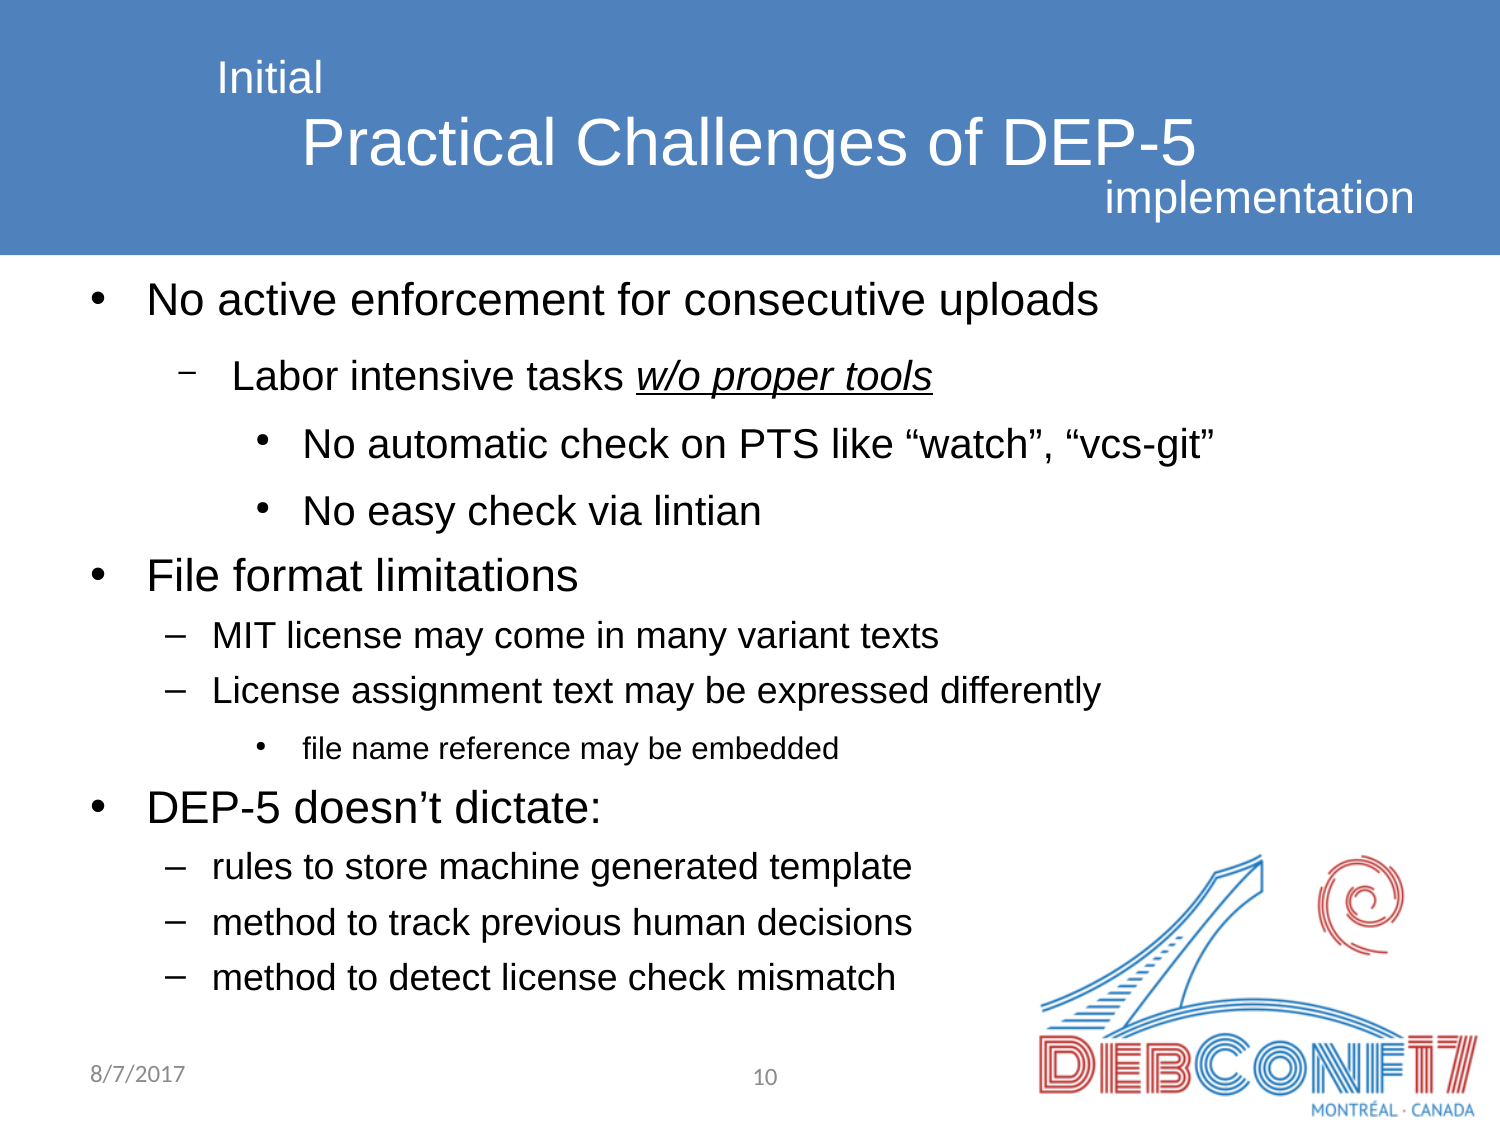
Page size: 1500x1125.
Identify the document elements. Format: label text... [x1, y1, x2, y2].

picture [999, 806, 1500, 1125]
text_box implementation [1065, 164, 1456, 232]
list No active enforcement for consecutive uploads Labor intensive tasks w/o proper tools No automatic check on PTS like “watch”, “vcs-git” No easy check via lintian File format limitations MIT license may come in many variant texts License assignment text may be expressed differently file name reference may be embedded DEP-5 doesn’t dictate: rules to store machine generated template method to track previous human decisions method to detect license check mismatch [75, 262, 1425, 1046]
title Practical Challenges of DEP-5 [75, 45, 1425, 233]
slide_number 19 [442, 1045, 793, 1106]
text_box Initial [165, 45, 376, 112]
slide_number 8/7/2017 [75, 1042, 425, 1103]
